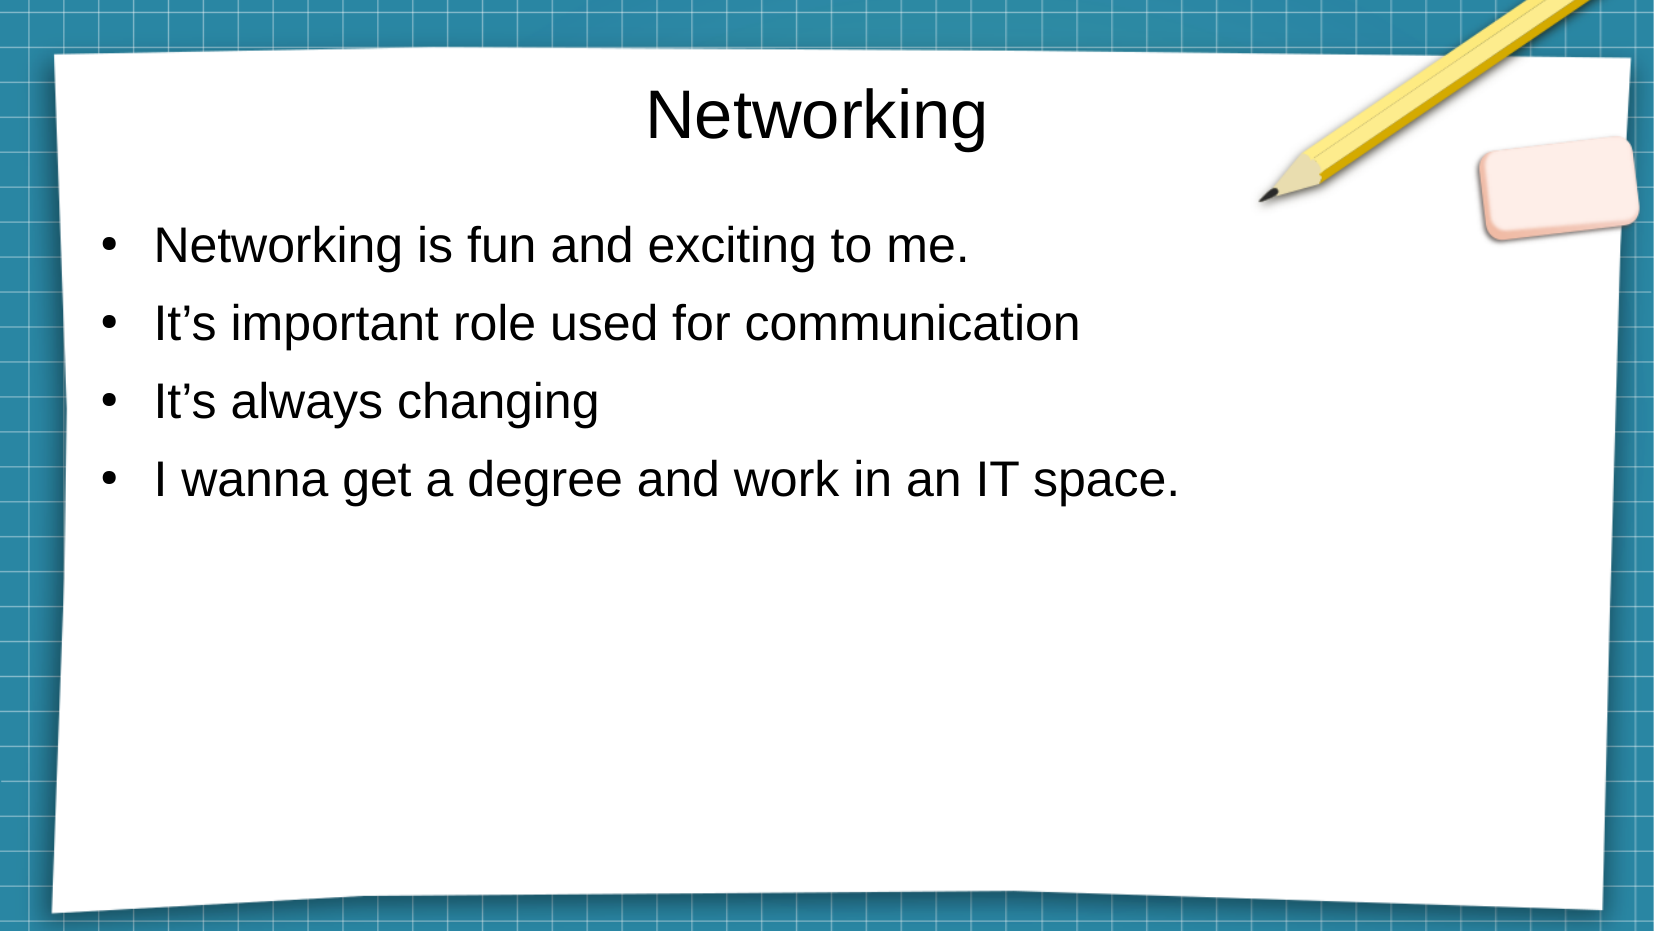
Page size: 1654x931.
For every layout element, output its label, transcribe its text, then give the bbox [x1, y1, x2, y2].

title Networking [82, 37, 1571, 193]
list Networking is fun and exciting to me. It’s important role used for communication It’s always changing I wanna get a degree and work in an IT space. [82, 217, 1571, 758]
picture [0, 0, 1654, 931]
